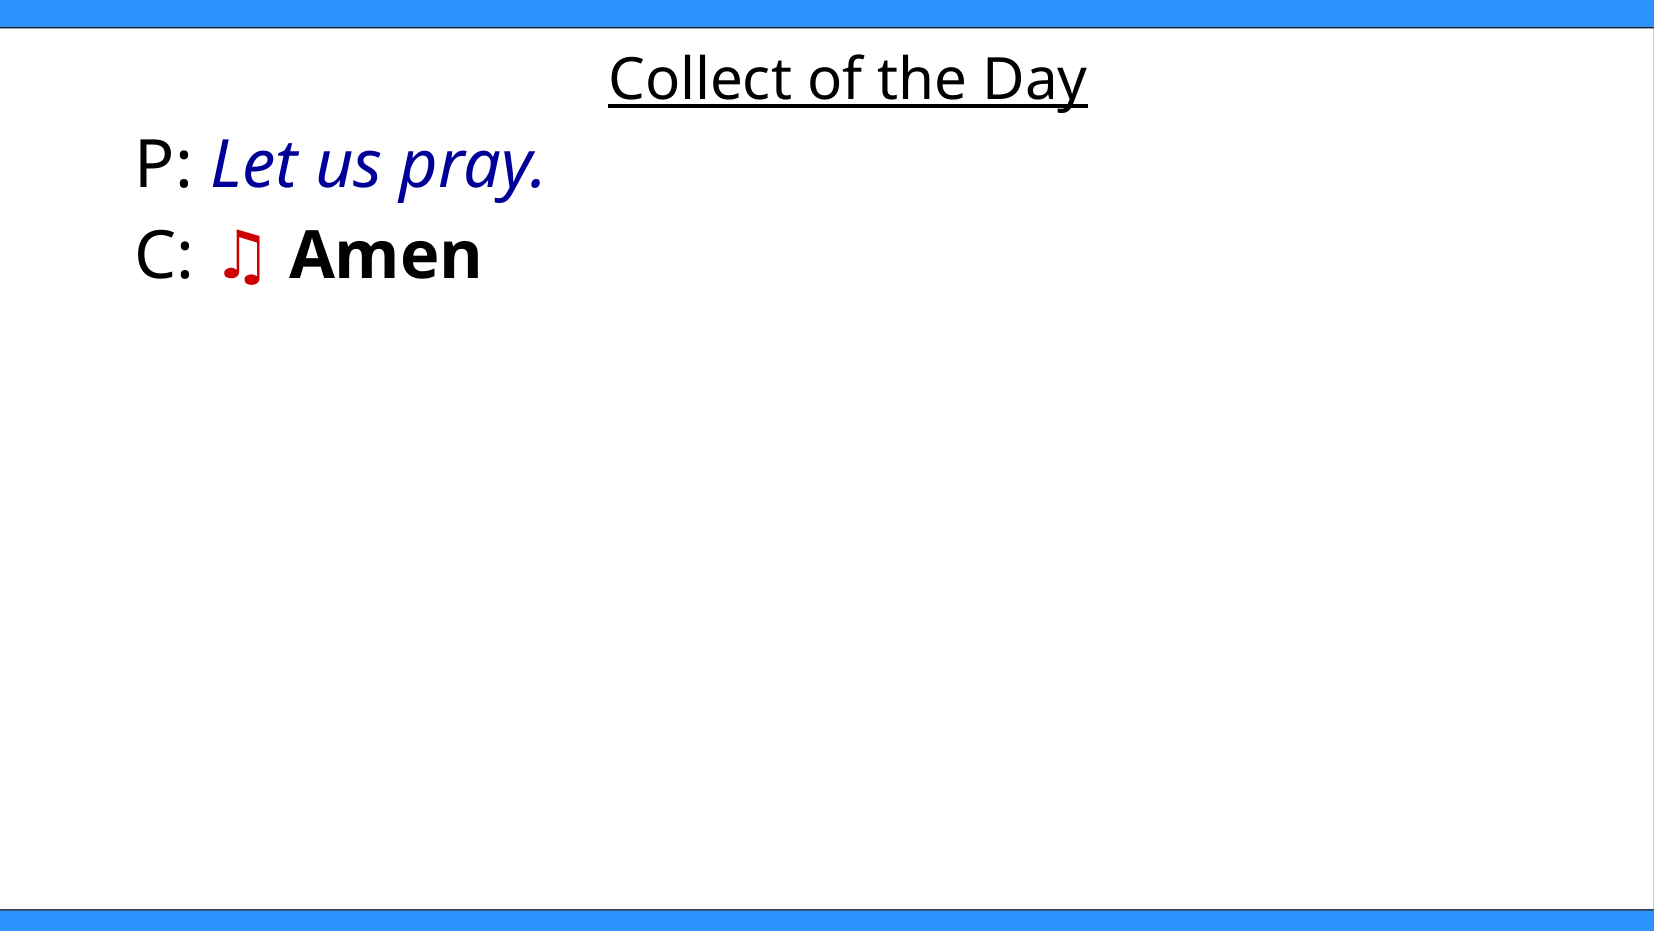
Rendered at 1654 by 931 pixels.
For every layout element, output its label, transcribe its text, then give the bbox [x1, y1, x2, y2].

picture [0, 0, 1654, 931]
text_box Collect of the Day P: Let us pray. C: ♫ Amen [120, 30, 1561, 433]
